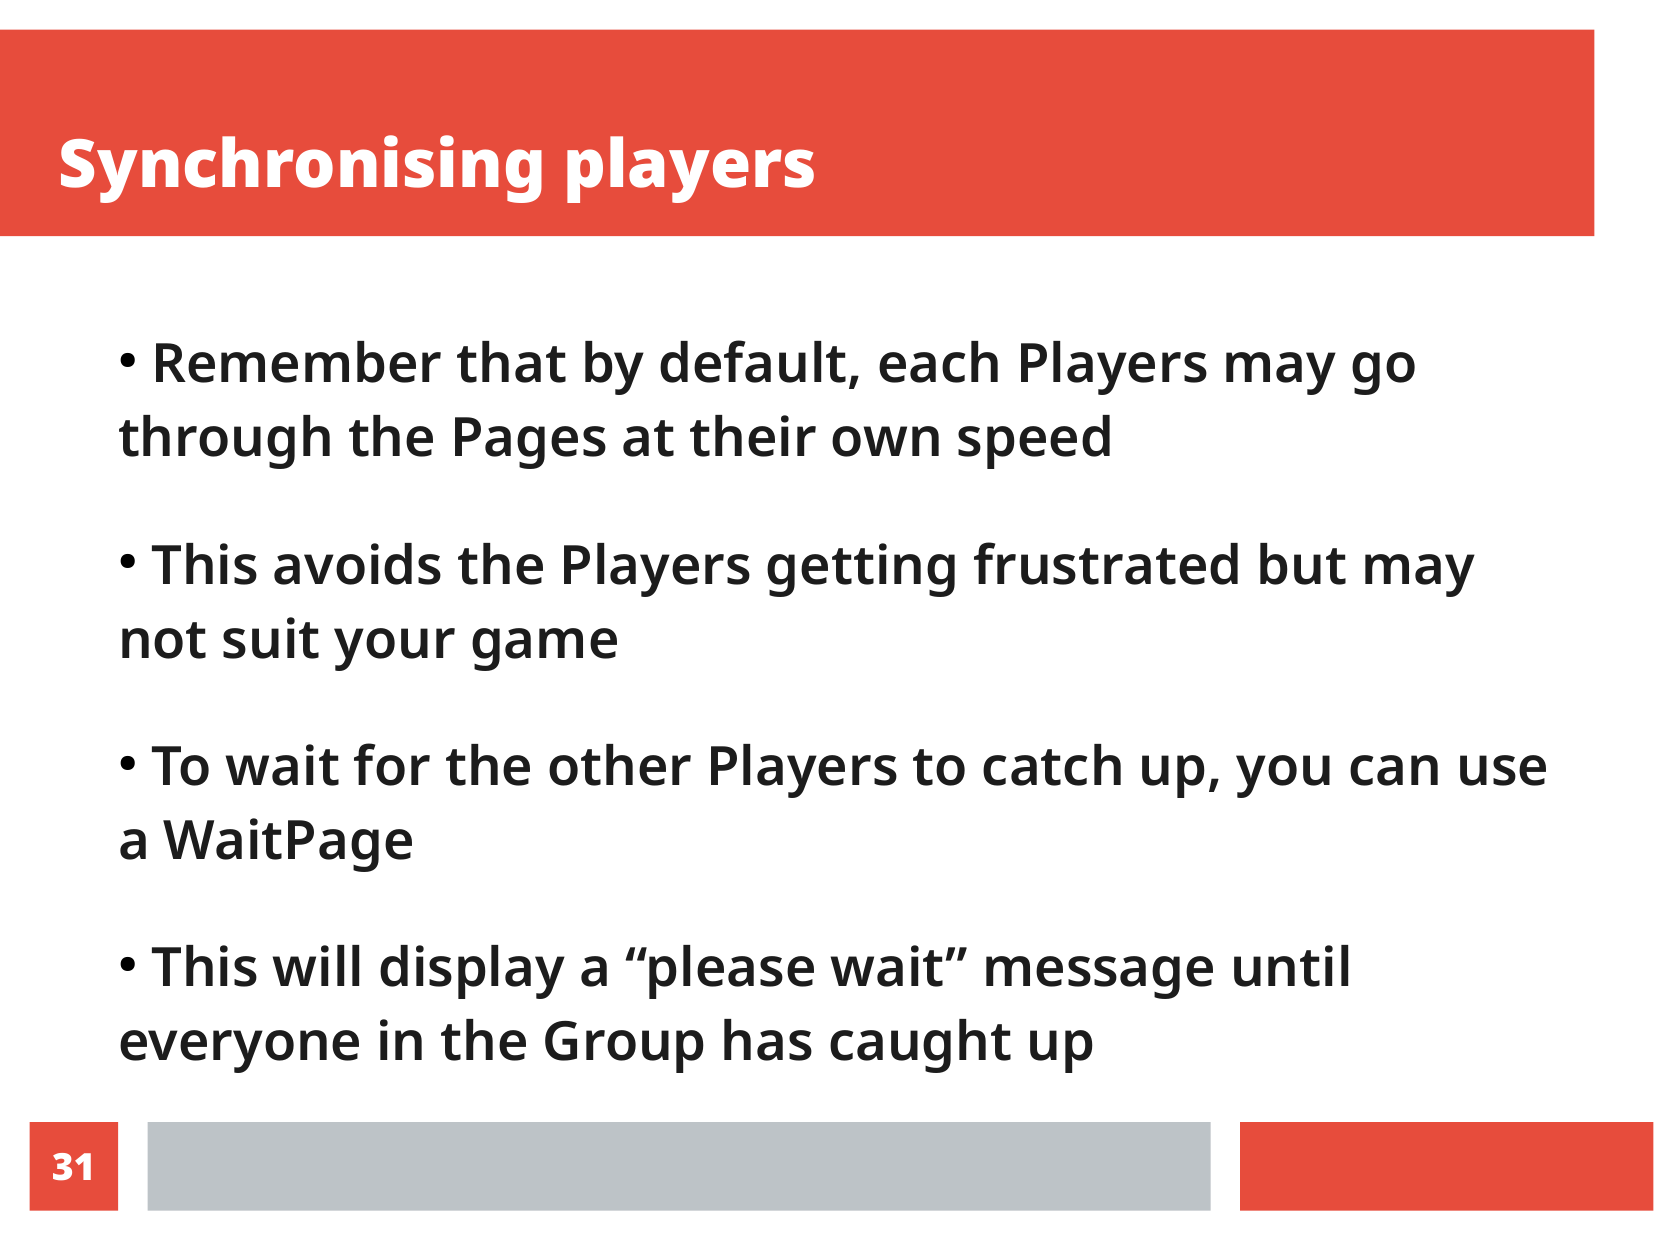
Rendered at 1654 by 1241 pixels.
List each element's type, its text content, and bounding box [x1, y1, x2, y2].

title Synchronising players [59, 59, 1595, 207]
list Remember that by default, each Players may go through the Pages at their own speed This avoids the Players getting frustrated but may not suit your game To wait for the other Players to catch up, you can use a WaitPage This will display a “please wait” message until everyone in the Group has caught up [59, 324, 1565, 1093]
